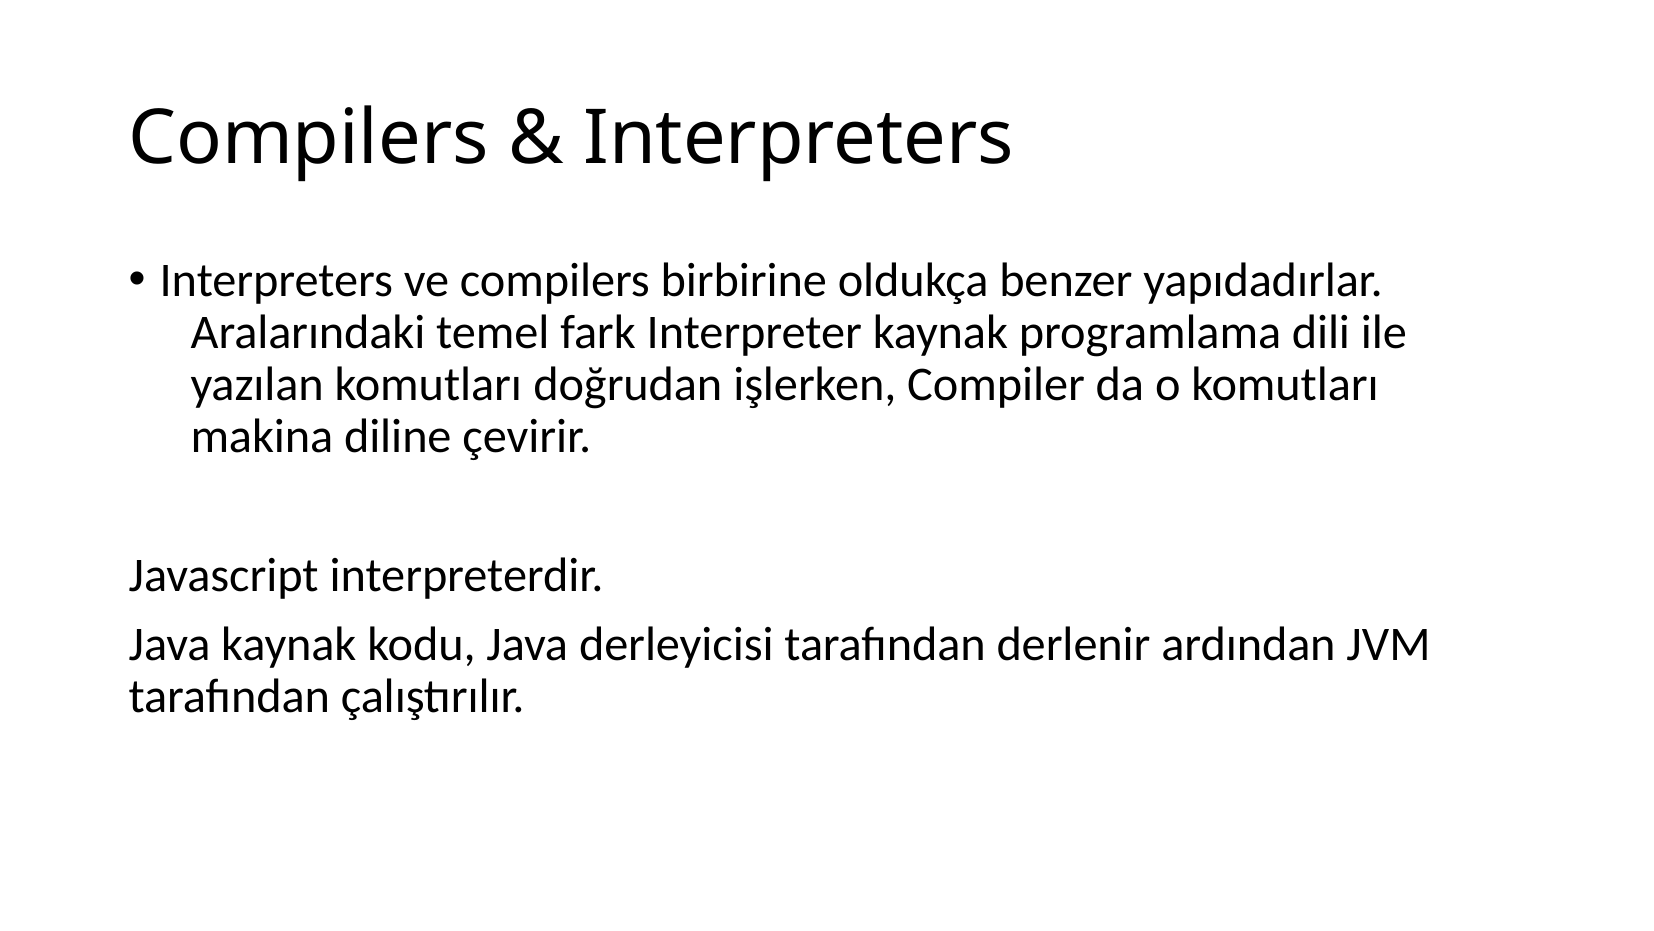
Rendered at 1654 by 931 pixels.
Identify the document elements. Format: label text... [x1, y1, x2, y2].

list Interpreters ve compilers birbirine oldukça benzer yapıdadırlar. Aralarındaki temel fark Interpreter kaynak programlama dili ile yazılan komutları doğrudan işlerken, Compiler da o komutları makina diline çevirir. Javascript interpreterdir. Java kaynak kodu, Java derleyicisi tarafından derlenir ardından JVM tarafından çalıştırılır. [113, 247, 1540, 838]
title Compilers & Interpreters [113, 49, 1540, 230]
